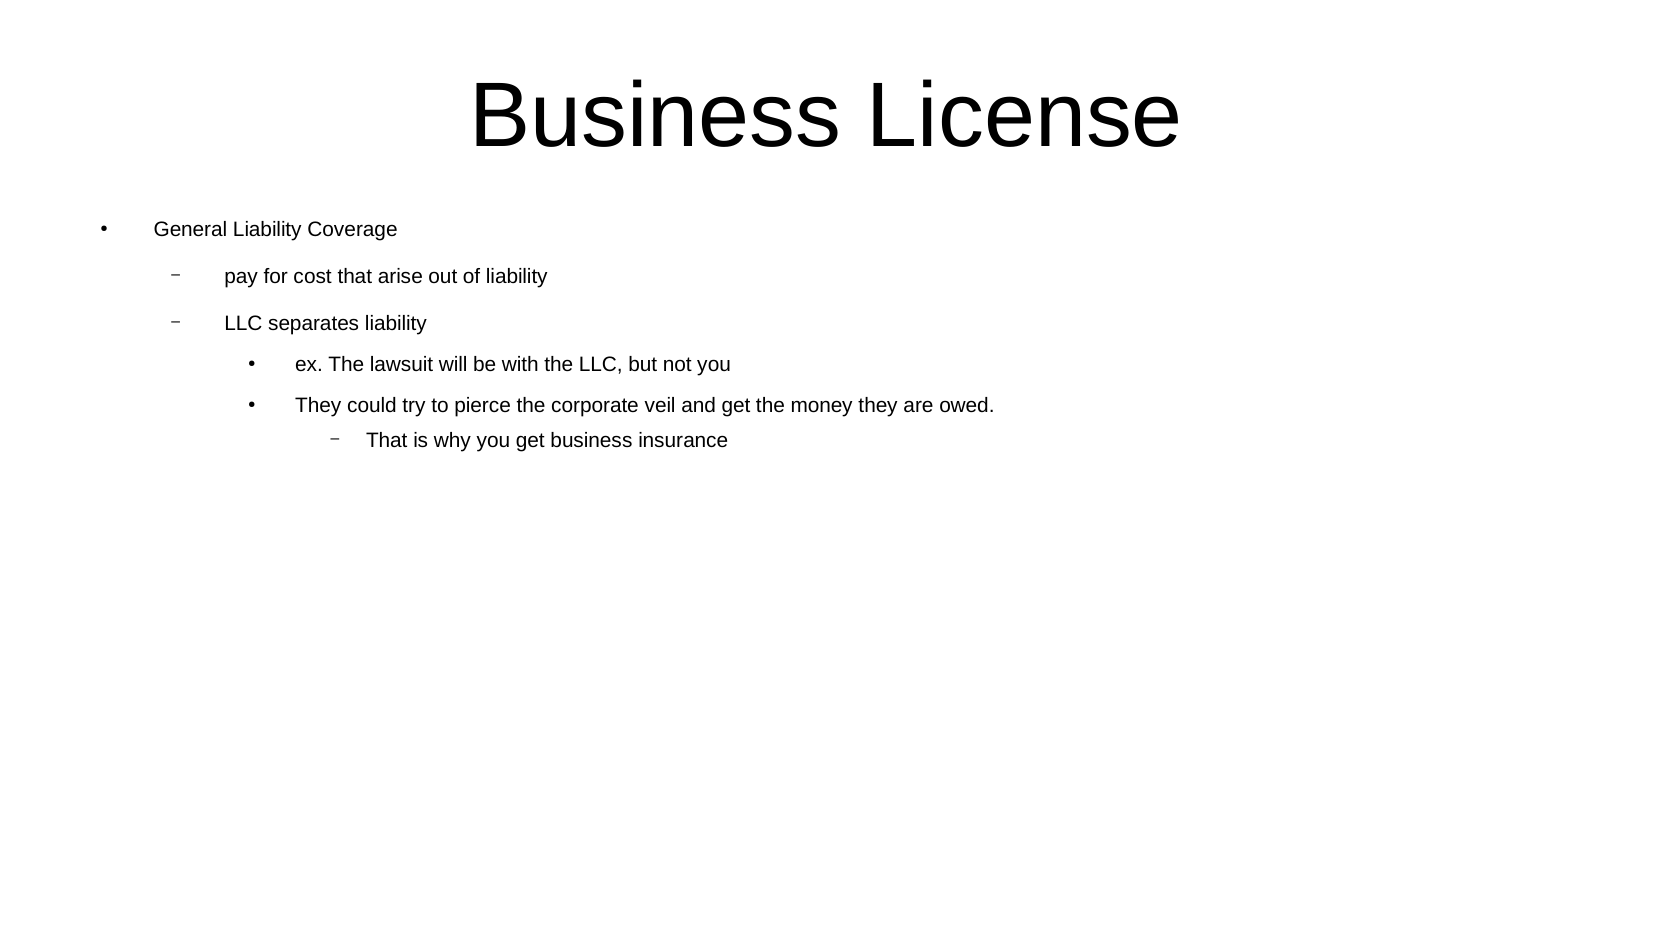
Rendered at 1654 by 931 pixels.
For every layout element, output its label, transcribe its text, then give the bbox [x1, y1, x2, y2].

list General Liability Coverage pay for cost that arise out of liability LLC separates liability ex. The lawsuit will be with the LLC, but not you They could try to pierce the corporate veil and get the money they are owed. That is why you get business insurance [82, 217, 1613, 901]
title Business License [82, 37, 1571, 193]
